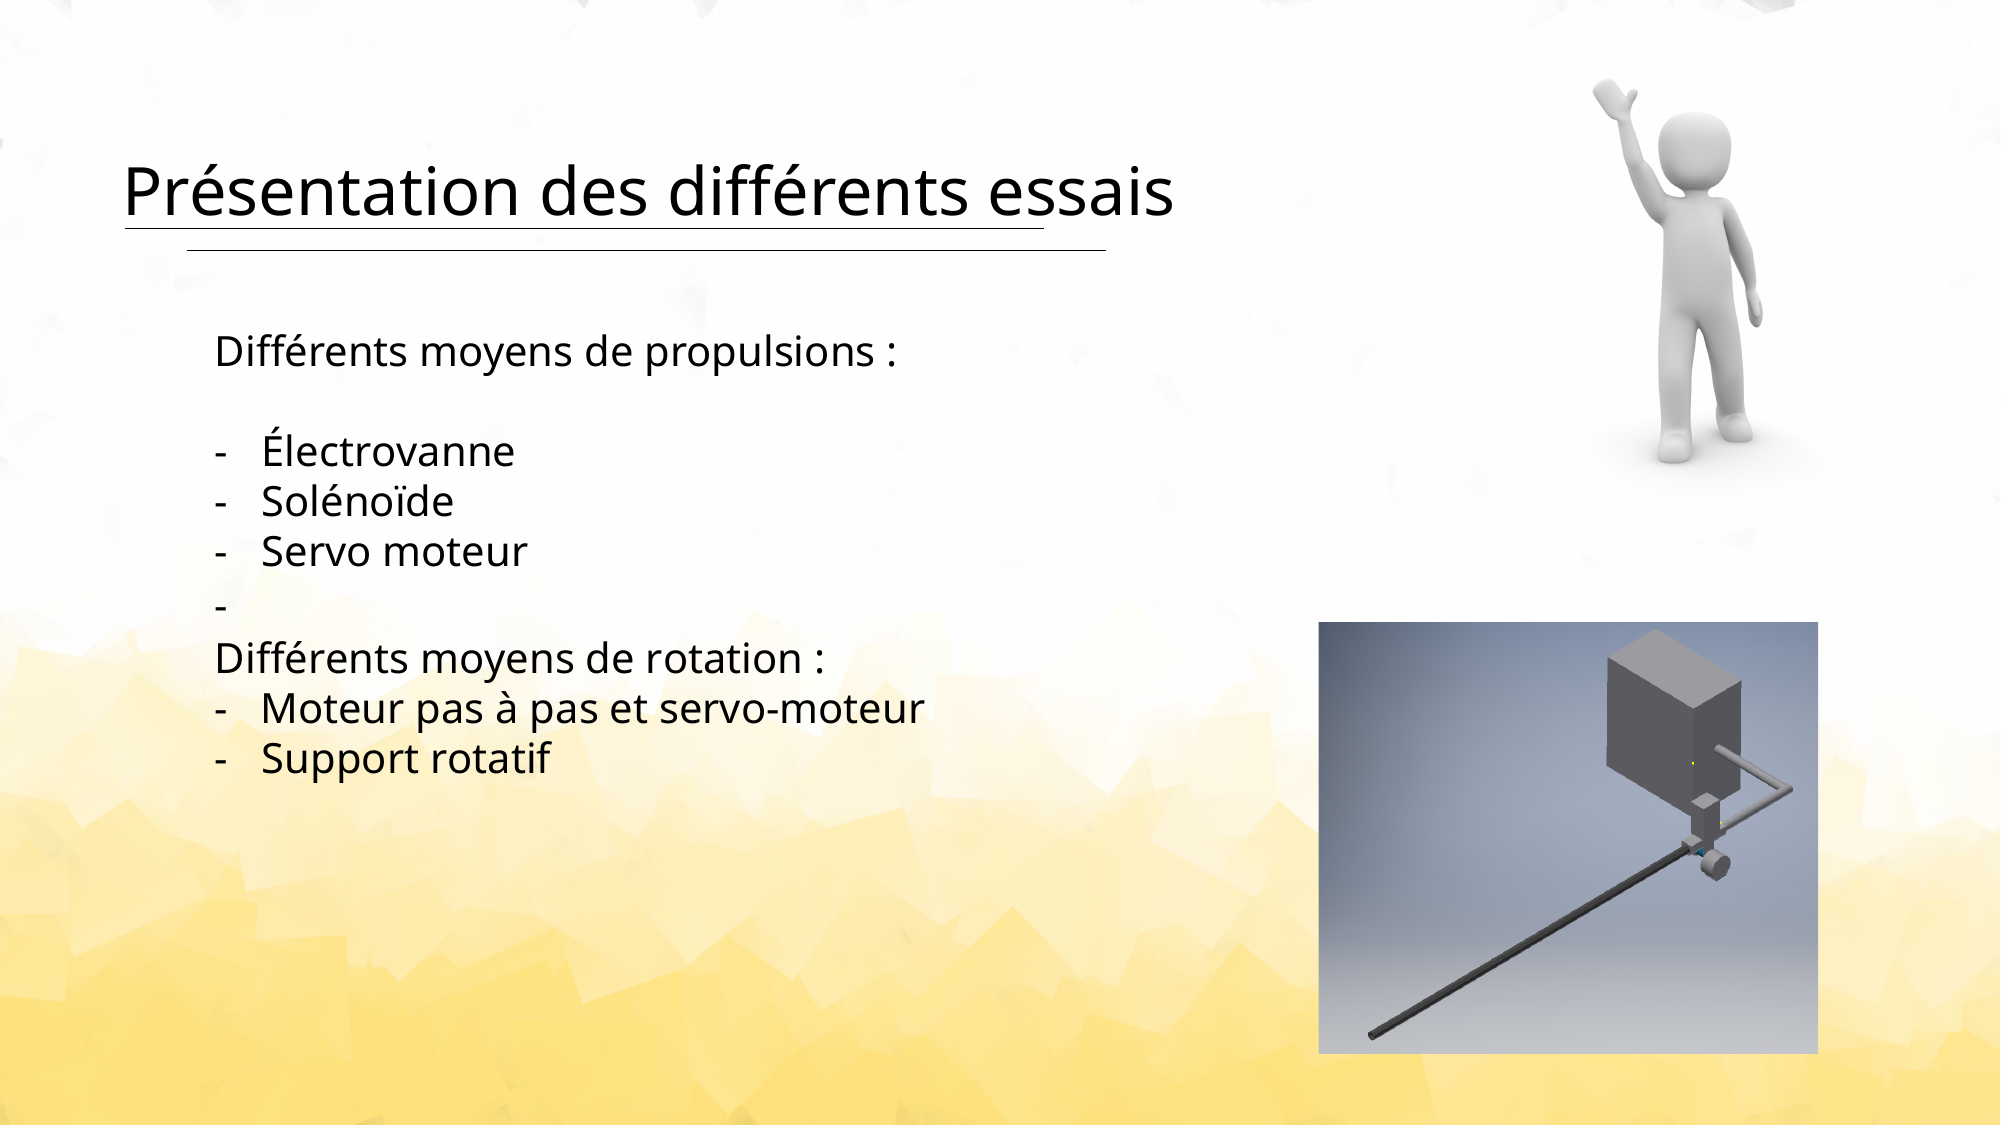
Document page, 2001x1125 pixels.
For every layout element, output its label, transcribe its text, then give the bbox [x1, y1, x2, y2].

text_box Différents moyens de propulsions : Électrovanne Solénoïde Servo moteur Différents moyens de rotation : - Moteur pas à pas et servo-moteur Support rotatif [199, 317, 954, 838]
picture [1318, 622, 1819, 1054]
picture [1490, 44, 1949, 503]
text_box Présentation des différents essais [107, 140, 1213, 318]
